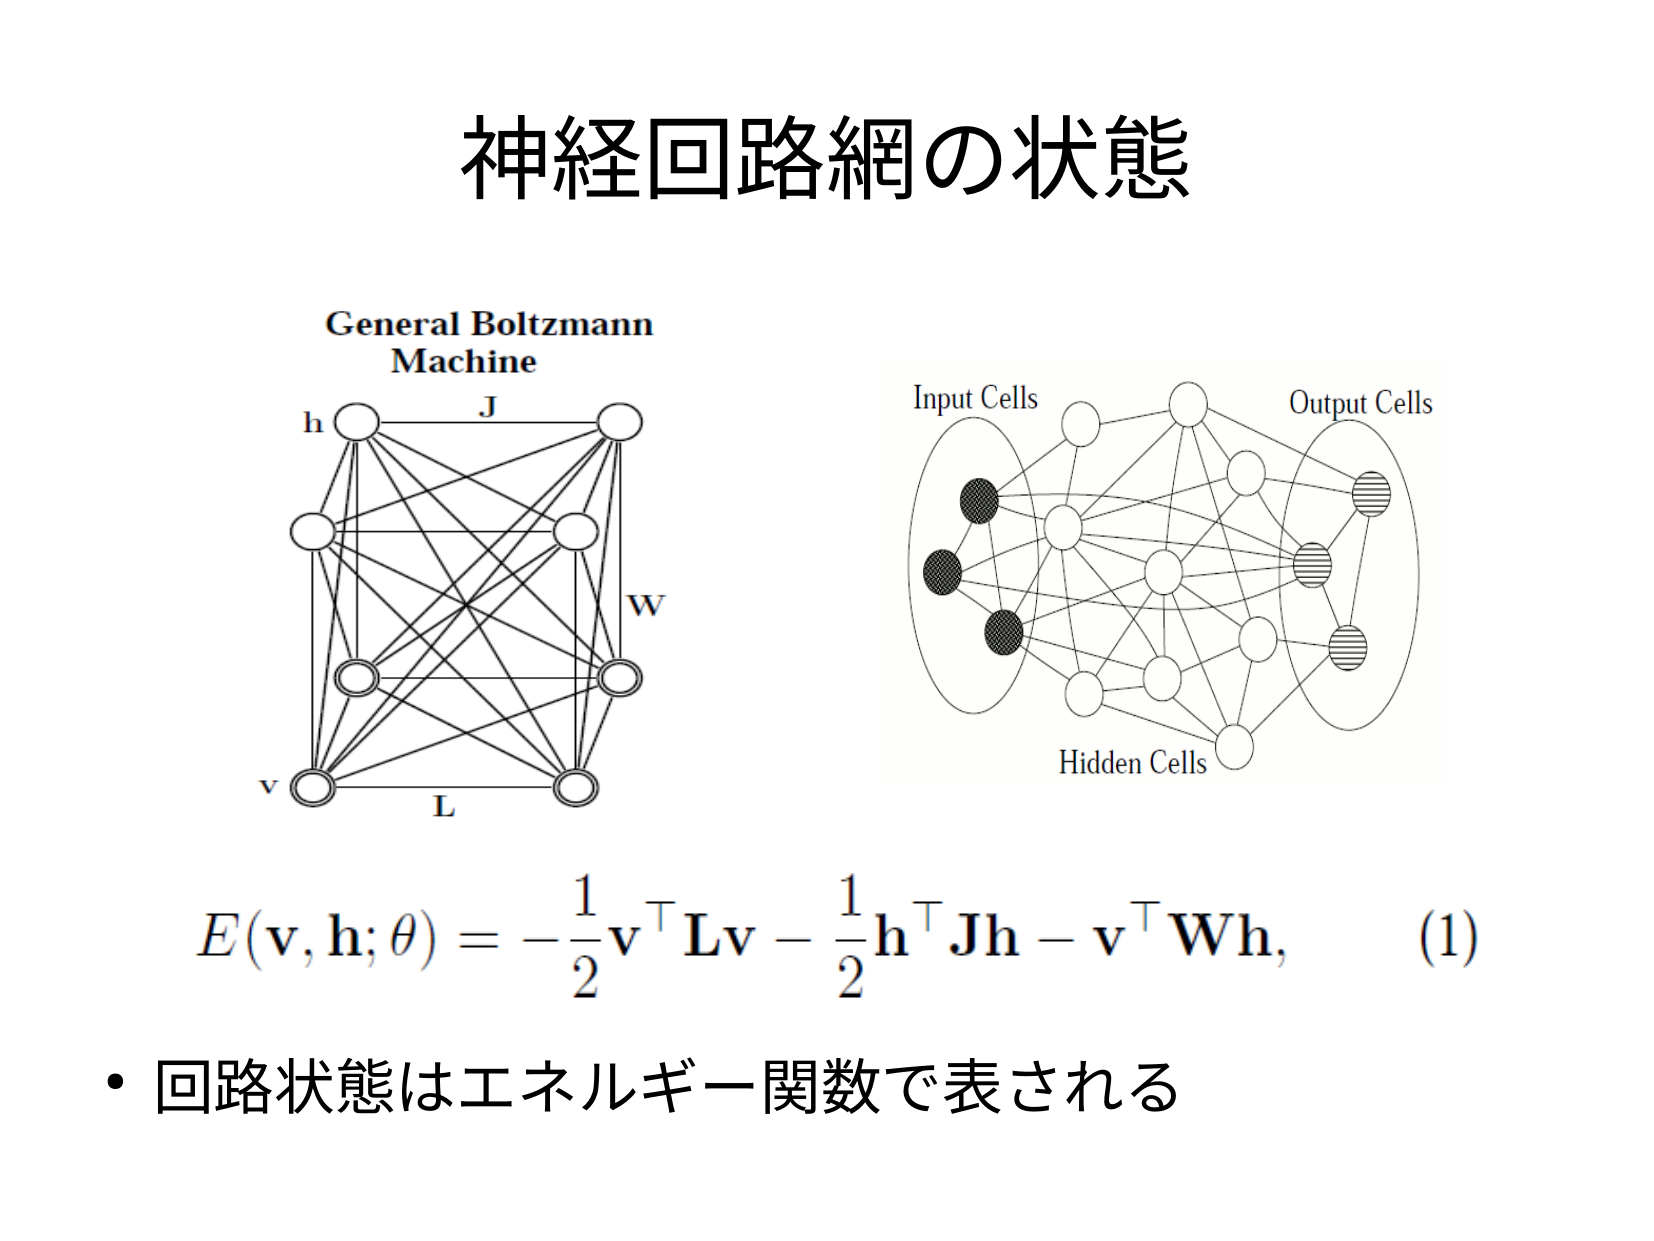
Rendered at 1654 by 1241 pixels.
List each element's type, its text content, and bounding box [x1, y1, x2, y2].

picture [242, 295, 686, 827]
picture [879, 360, 1447, 786]
picture [147, 868, 1506, 1004]
list 回路状態はエネルギー関数で表される [88, 1039, 1565, 1128]
title 神経回路網の状態 [82, 56, 1571, 250]
